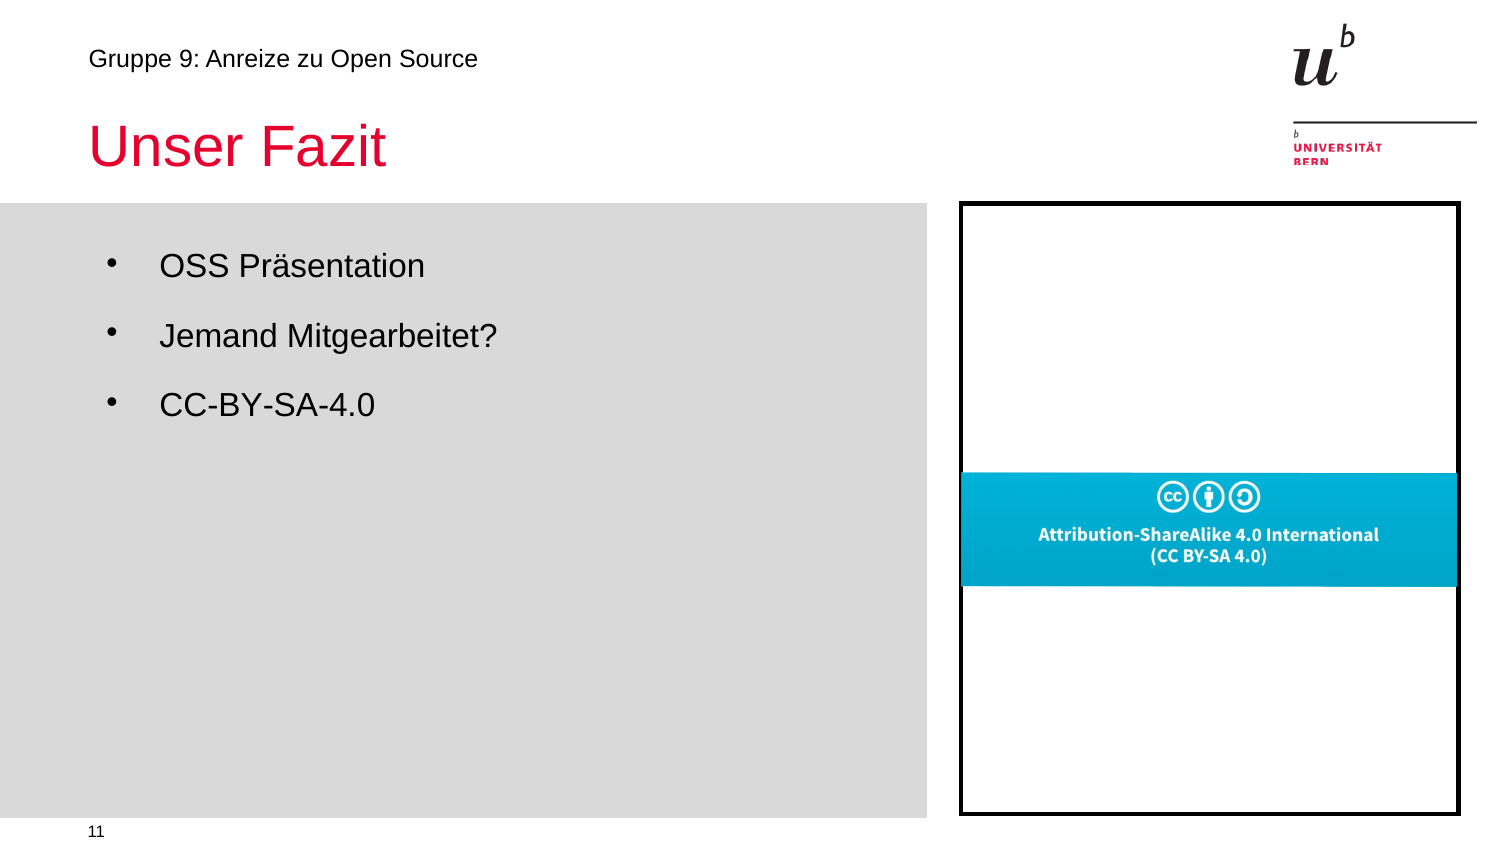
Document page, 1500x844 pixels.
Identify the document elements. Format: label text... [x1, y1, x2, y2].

picture [961, 472, 1457, 587]
text_box Unser Fazit [88, 111, 1241, 179]
text_box [961, 203, 1459, 814]
text_box OSS Präsentation Jemand Mitgearbeitet? CC-BY-SA-4.0 [88, 244, 904, 781]
